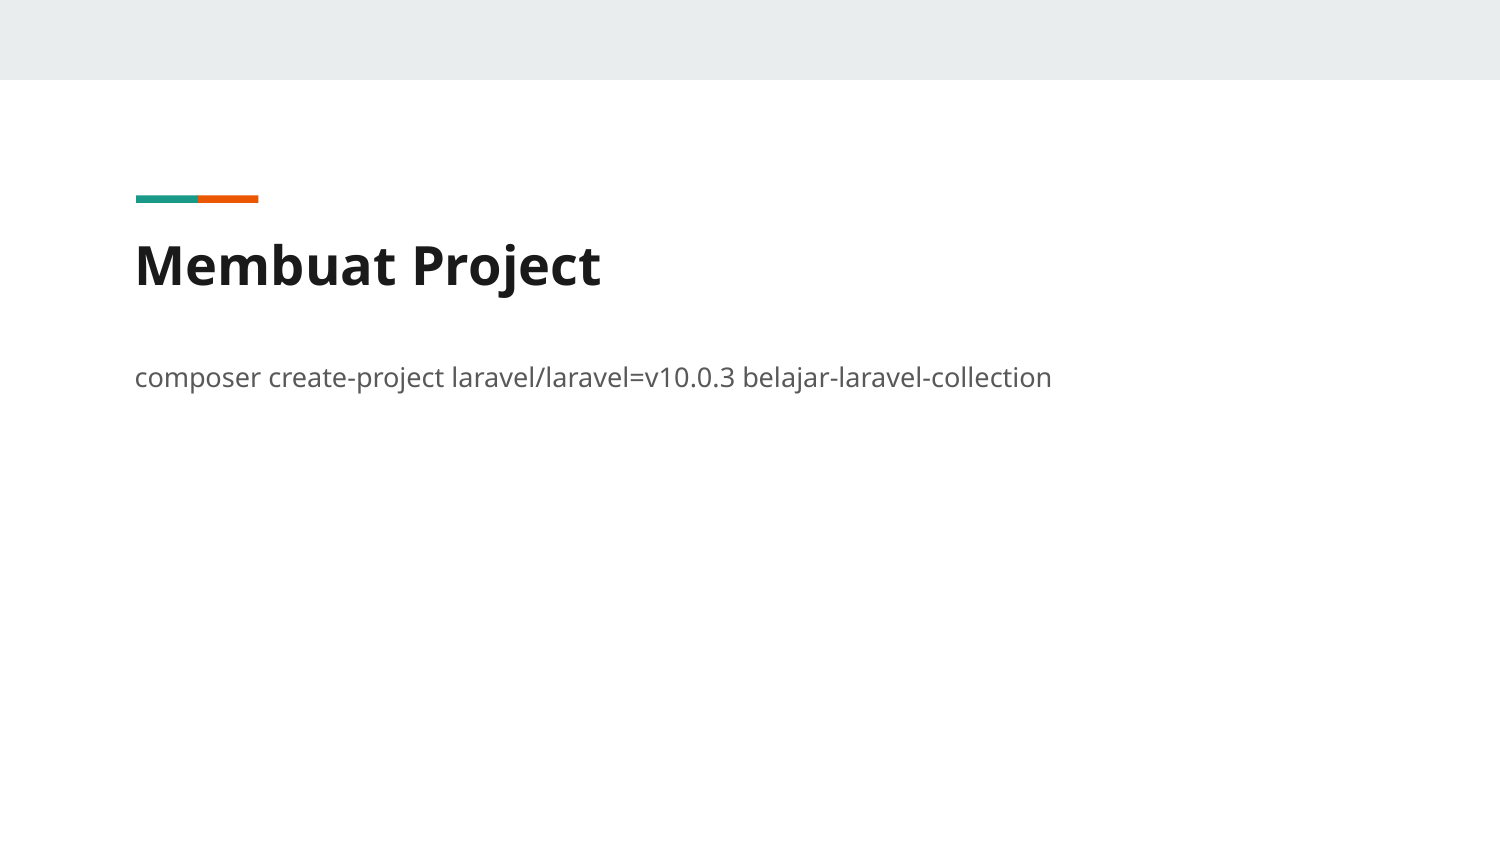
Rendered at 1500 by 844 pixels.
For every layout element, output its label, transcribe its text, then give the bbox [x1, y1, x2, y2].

title Membuat Project [119, 216, 1381, 305]
list composer create-project laravel/laravel=v10.0.3 belajar-laravel-collection [119, 341, 1381, 712]
